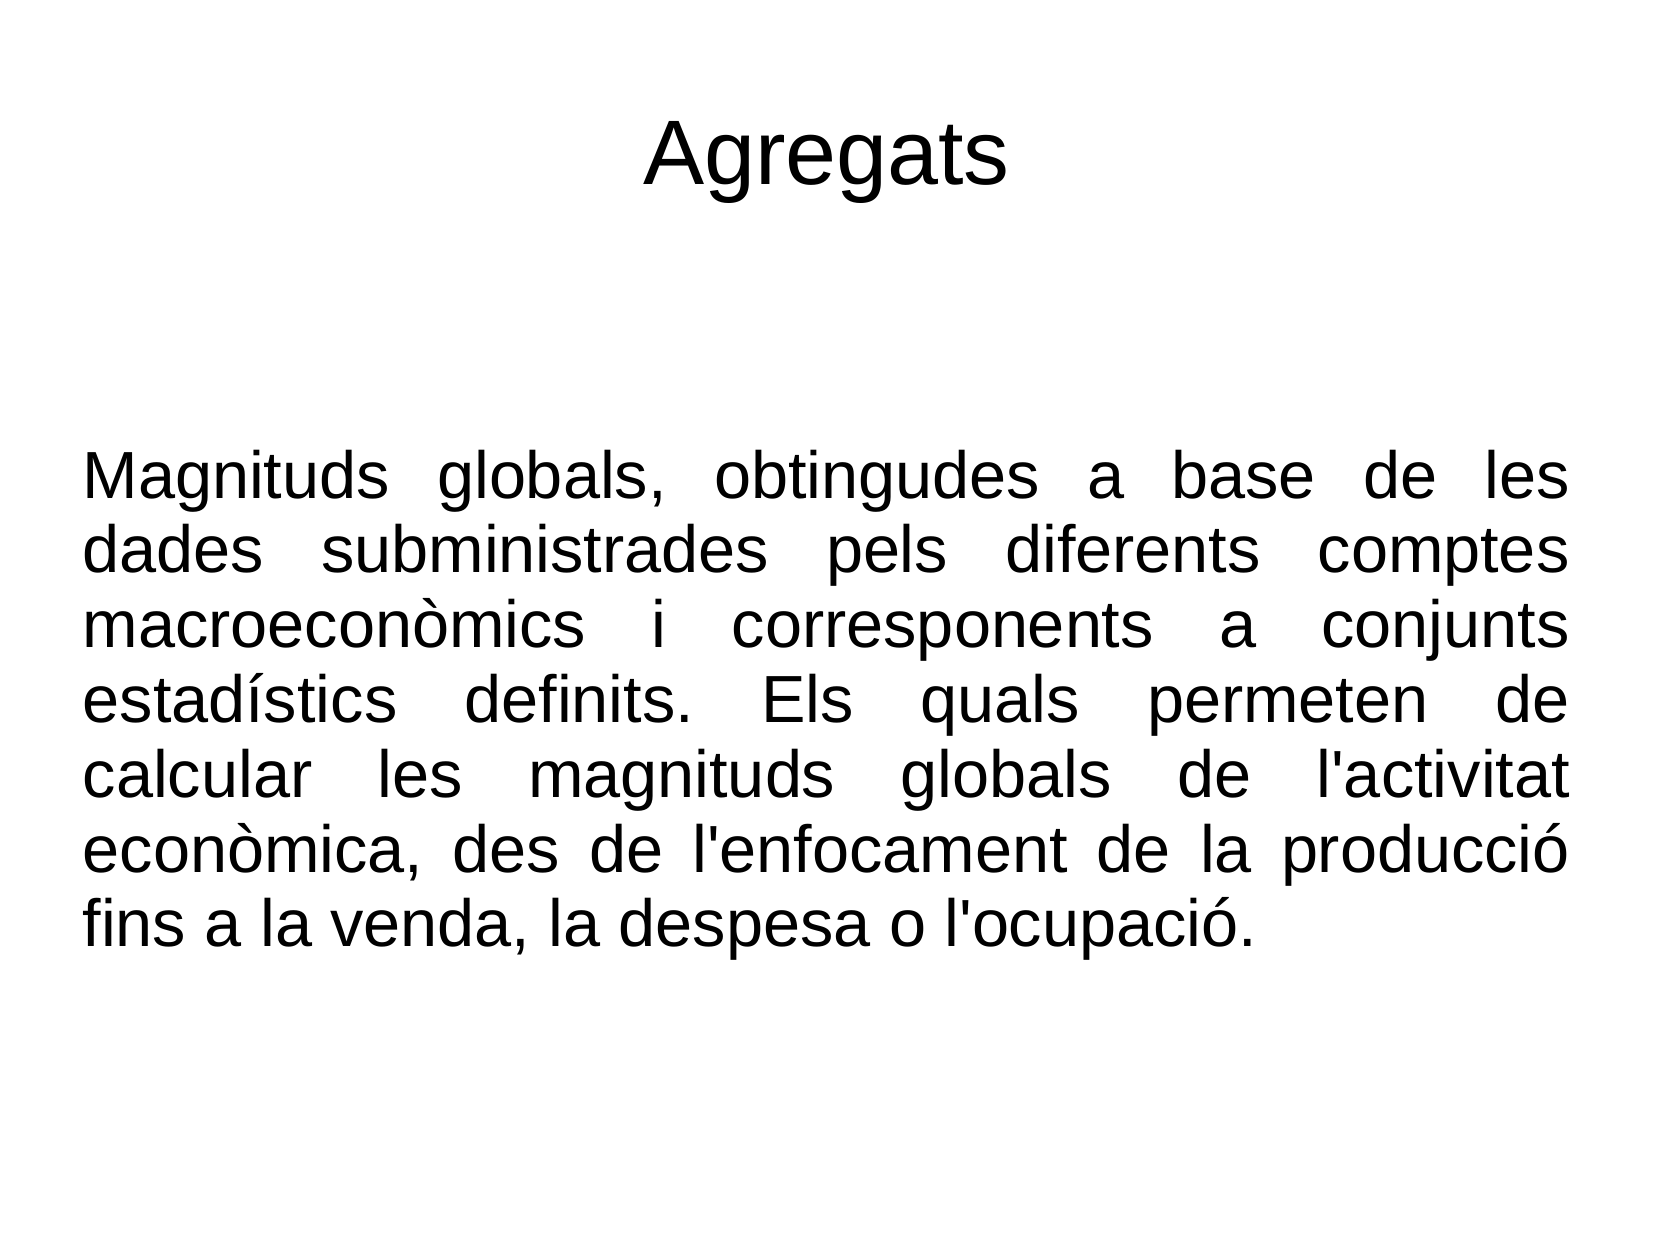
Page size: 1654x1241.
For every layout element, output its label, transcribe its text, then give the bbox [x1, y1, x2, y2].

subtitle Magnituds globals, obtingudes a base de les dades subministrades pels diferents comptes macroeconòmics i corresponents a conjunts estadístics definits. Els quals permeten de calcular les magnituds globals de l'activitat econòmica, des de l'enfocament de la producció fins a la venda, la despesa o l'ocupació. [82, 297, 1571, 1102]
title Agregats [82, 56, 1571, 250]
